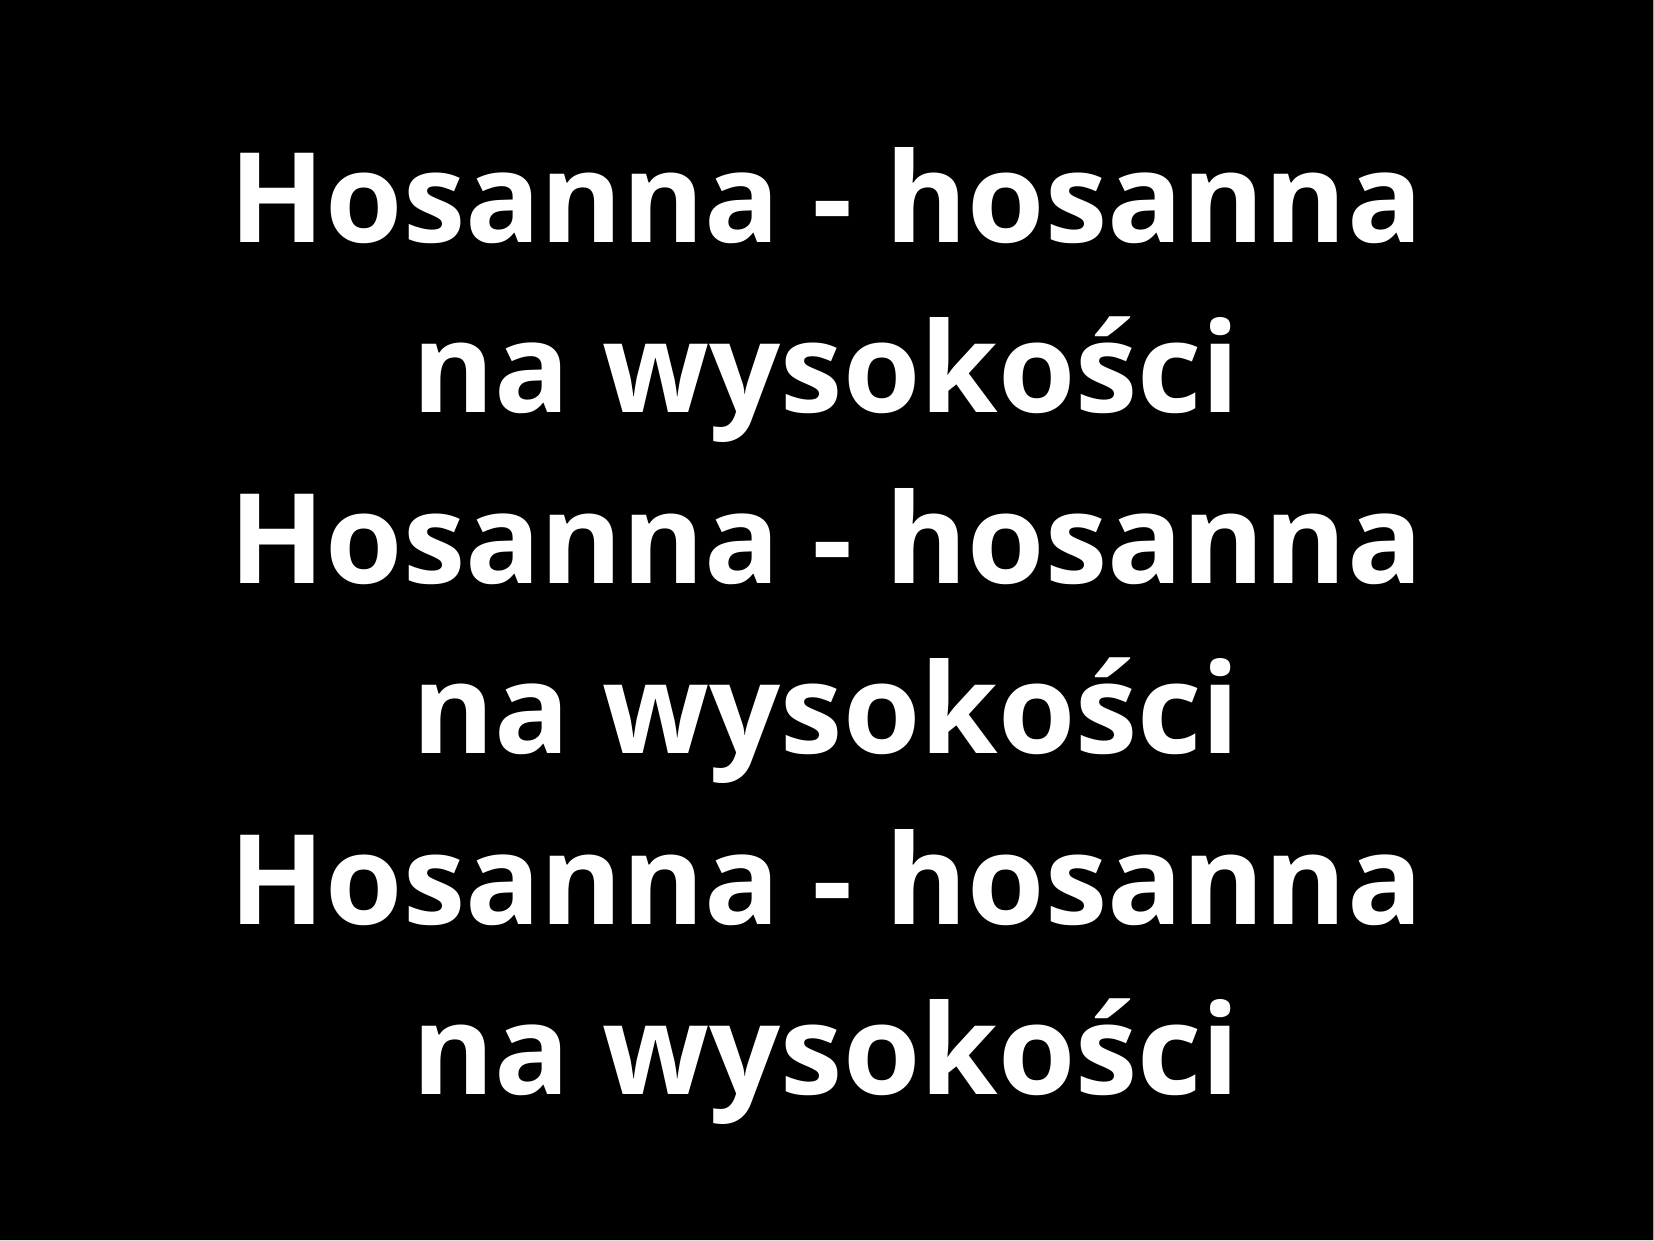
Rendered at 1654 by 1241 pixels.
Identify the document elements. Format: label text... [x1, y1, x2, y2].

title Hosanna - hosanna na wysokości Hosanna - hosanna na wysokości Hosanna - hosanna na wysokości [0, 0, 1654, 1241]
